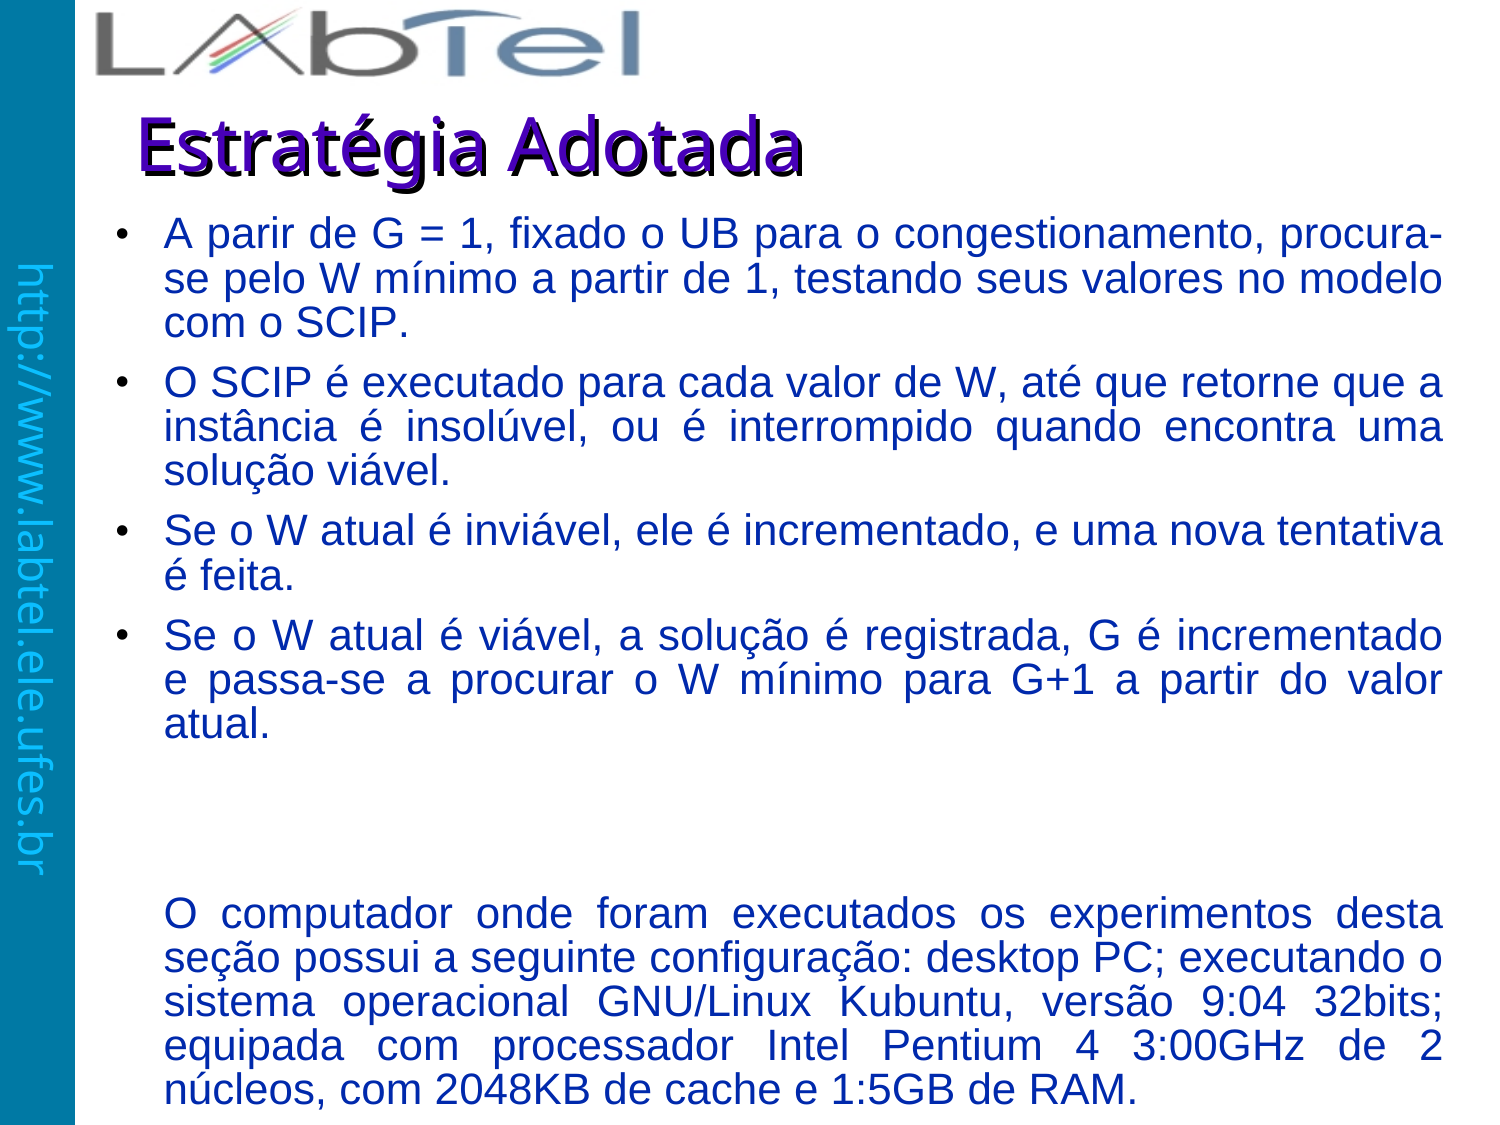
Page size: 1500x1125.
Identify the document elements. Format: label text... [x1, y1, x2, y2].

picture [76, 0, 675, 88]
list A parir de G = 1, fixado o UB para o congestionamento, procura-se pelo W mínimo a partir de 1, testando seus valores no modelo com o SCIP. O SCIP é executado para cada valor de W, até que retorne que a instância é insolúvel, ou é interrompido quando encontra uma solução viável. Se o W atual é inviável, ele é incrementado, e uma nova tentativa é feita. Se o W atual é viável, a solução é registrada, G é incrementado e passa-se a procurar o W mínimo para G+1 a partir do valor atual. O computador onde foram executados os experimentos desta seção possui a seguinte configuração: desktop PC; executando o sistema operacional GNU/Linux Kubuntu, versão 9:04 32bits; equipada com processador Intel Pentium 4 3:00GHz de 2 núcleos, com 2048KB de cache e 1:5GB de RAM. [99, 190, 1461, 1125]
title Estratégia Adotada [99, 42, 1461, 190]
